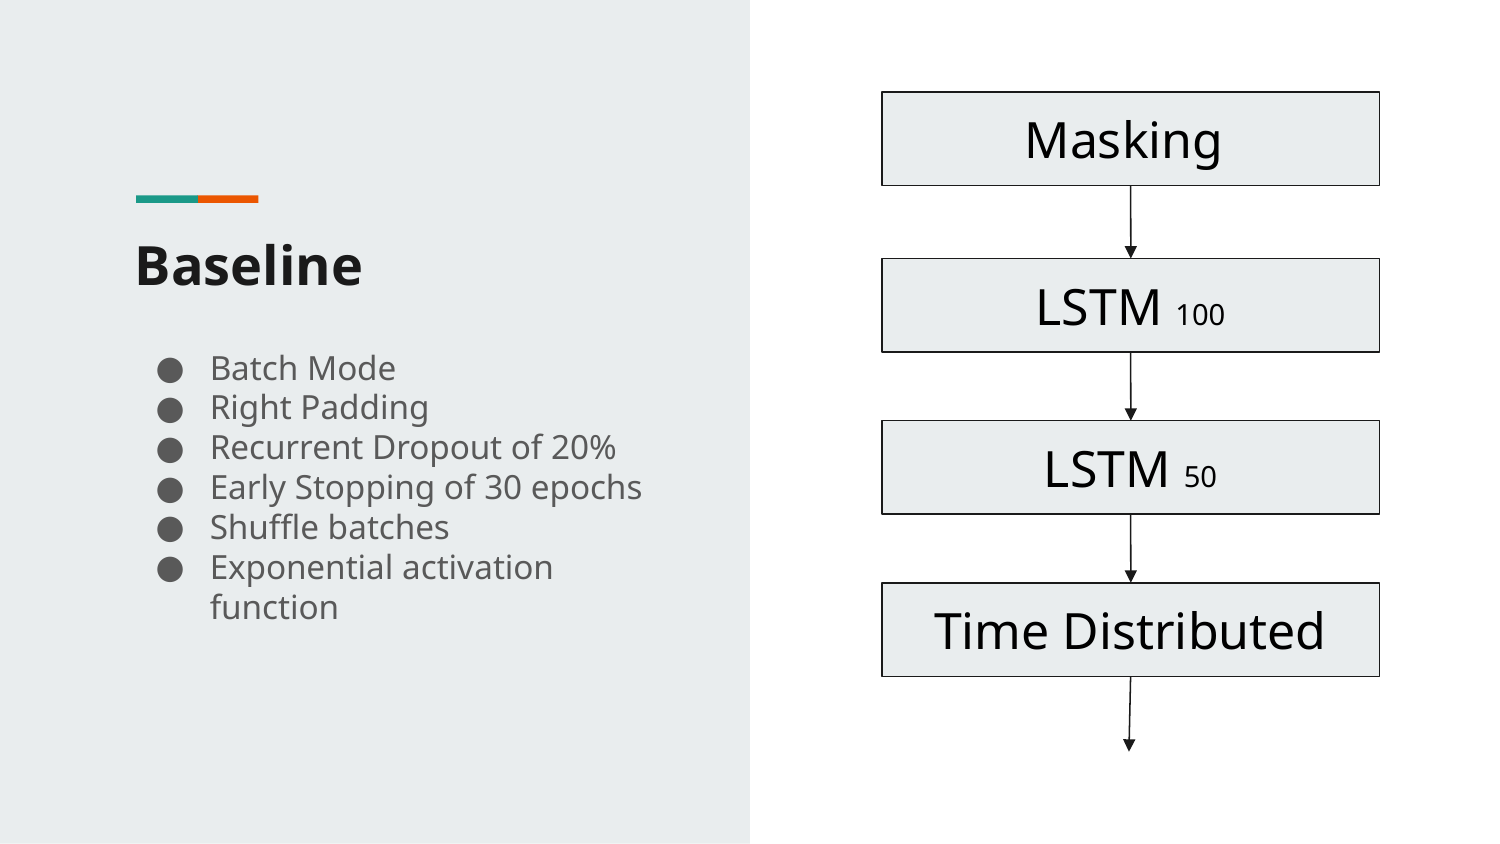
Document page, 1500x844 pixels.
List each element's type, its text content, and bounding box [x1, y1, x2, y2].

text_box LSTM 50 [881, 420, 1380, 515]
text_box Time Distributed [881, 582, 1380, 677]
title Baseline [119, 457, 662, 494]
text_box Masking [881, 92, 1380, 186]
title Baseline [119, 216, 662, 331]
text_box LSTM 100 [881, 258, 1380, 353]
subtitle Batch Mode Right Padding Recurrent Dropout of 20% Early Stopping of 30 epochs Shuffle batches Exponential activation function [119, 331, 662, 457]
